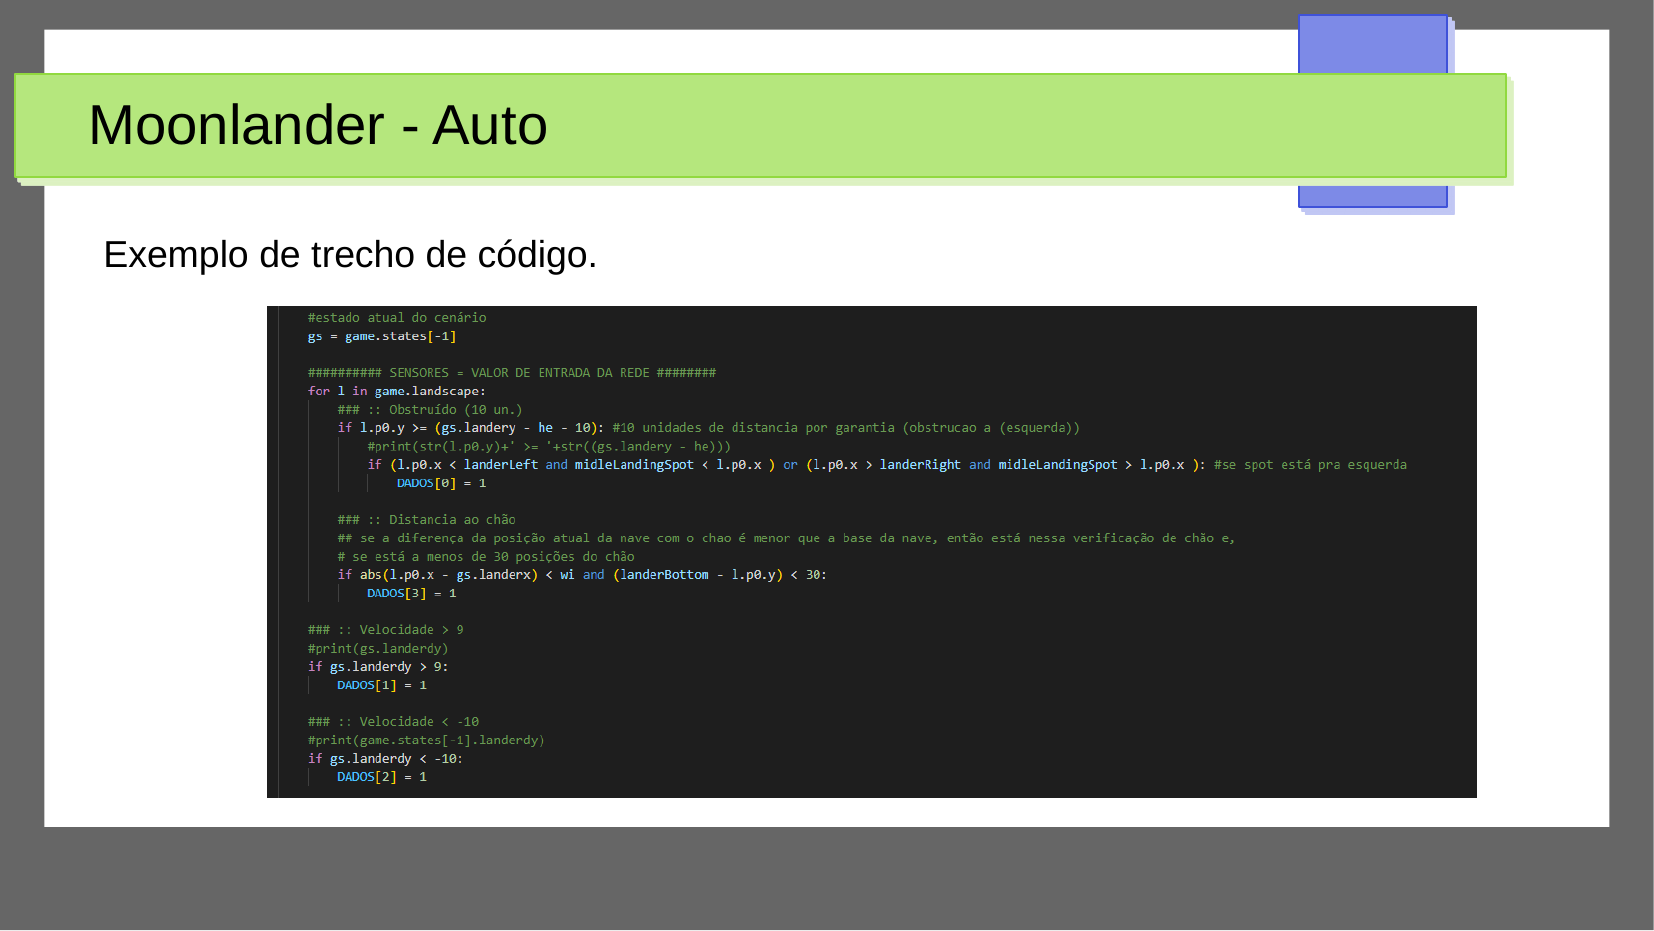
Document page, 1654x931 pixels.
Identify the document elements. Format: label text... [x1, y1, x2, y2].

text_box Exemplo de trecho de código. [88, 226, 1565, 325]
title Moonlander - Auto [88, 73, 1506, 178]
picture [267, 306, 1477, 798]
